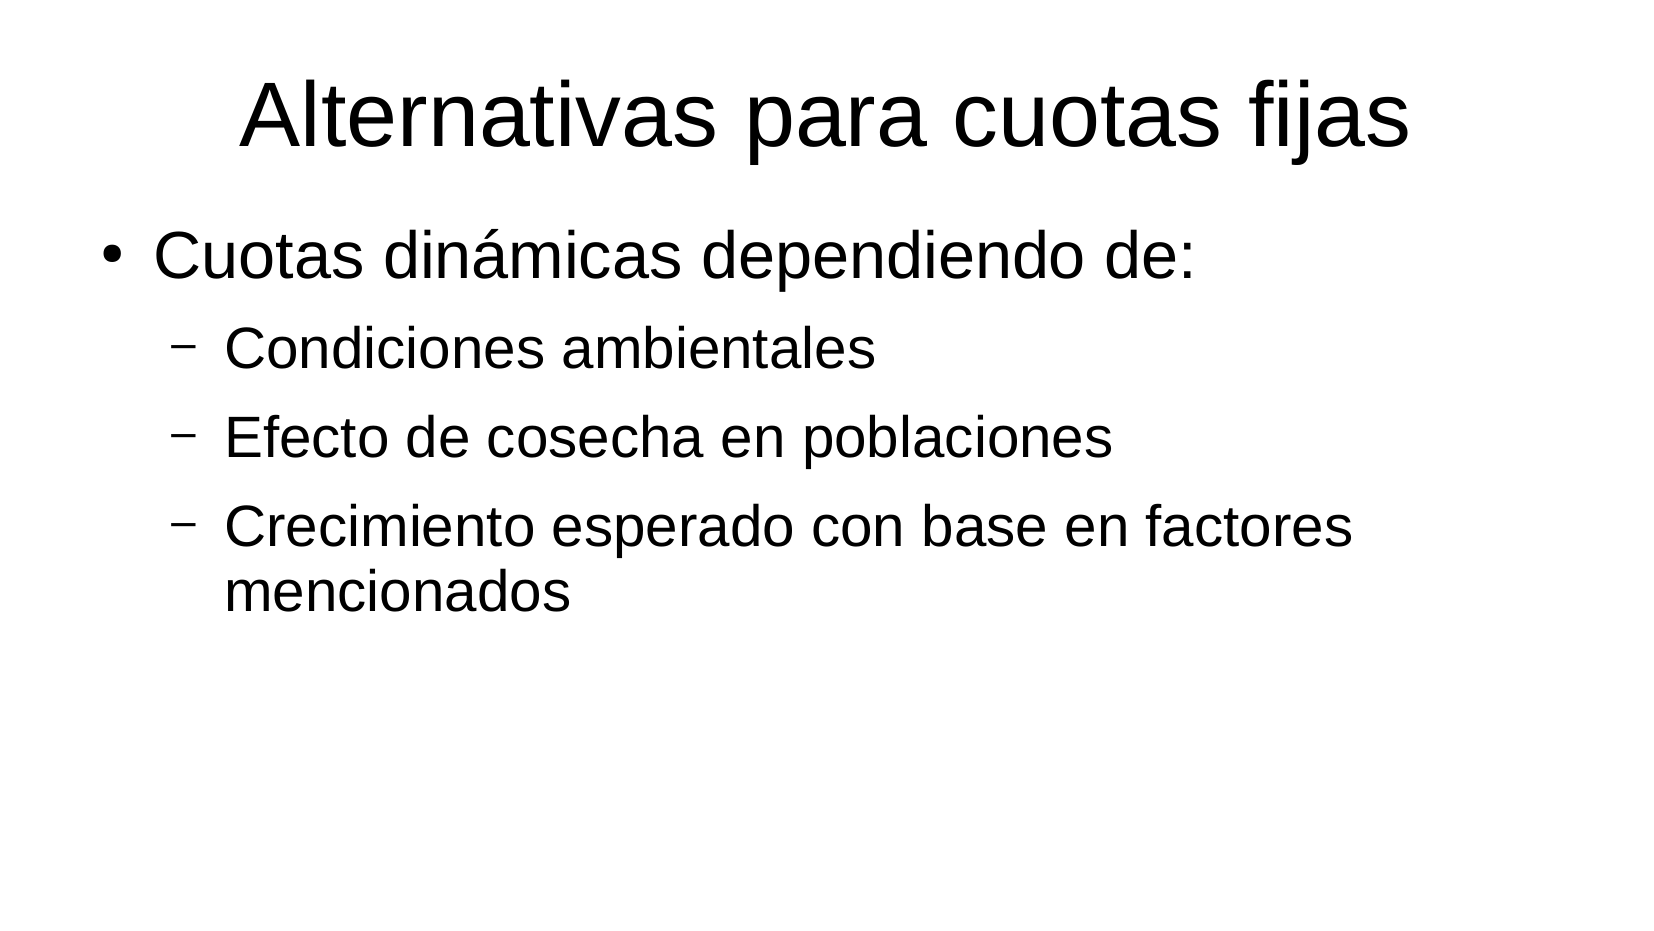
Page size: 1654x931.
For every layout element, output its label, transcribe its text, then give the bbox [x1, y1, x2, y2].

title Alternativas para cuotas fijas [82, 37, 1571, 193]
list Cuotas dinámicas dependiendo de: Condiciones ambientales Efecto de cosecha en poblaciones Crecimiento esperado con base en factores mencionados [82, 217, 1571, 758]
